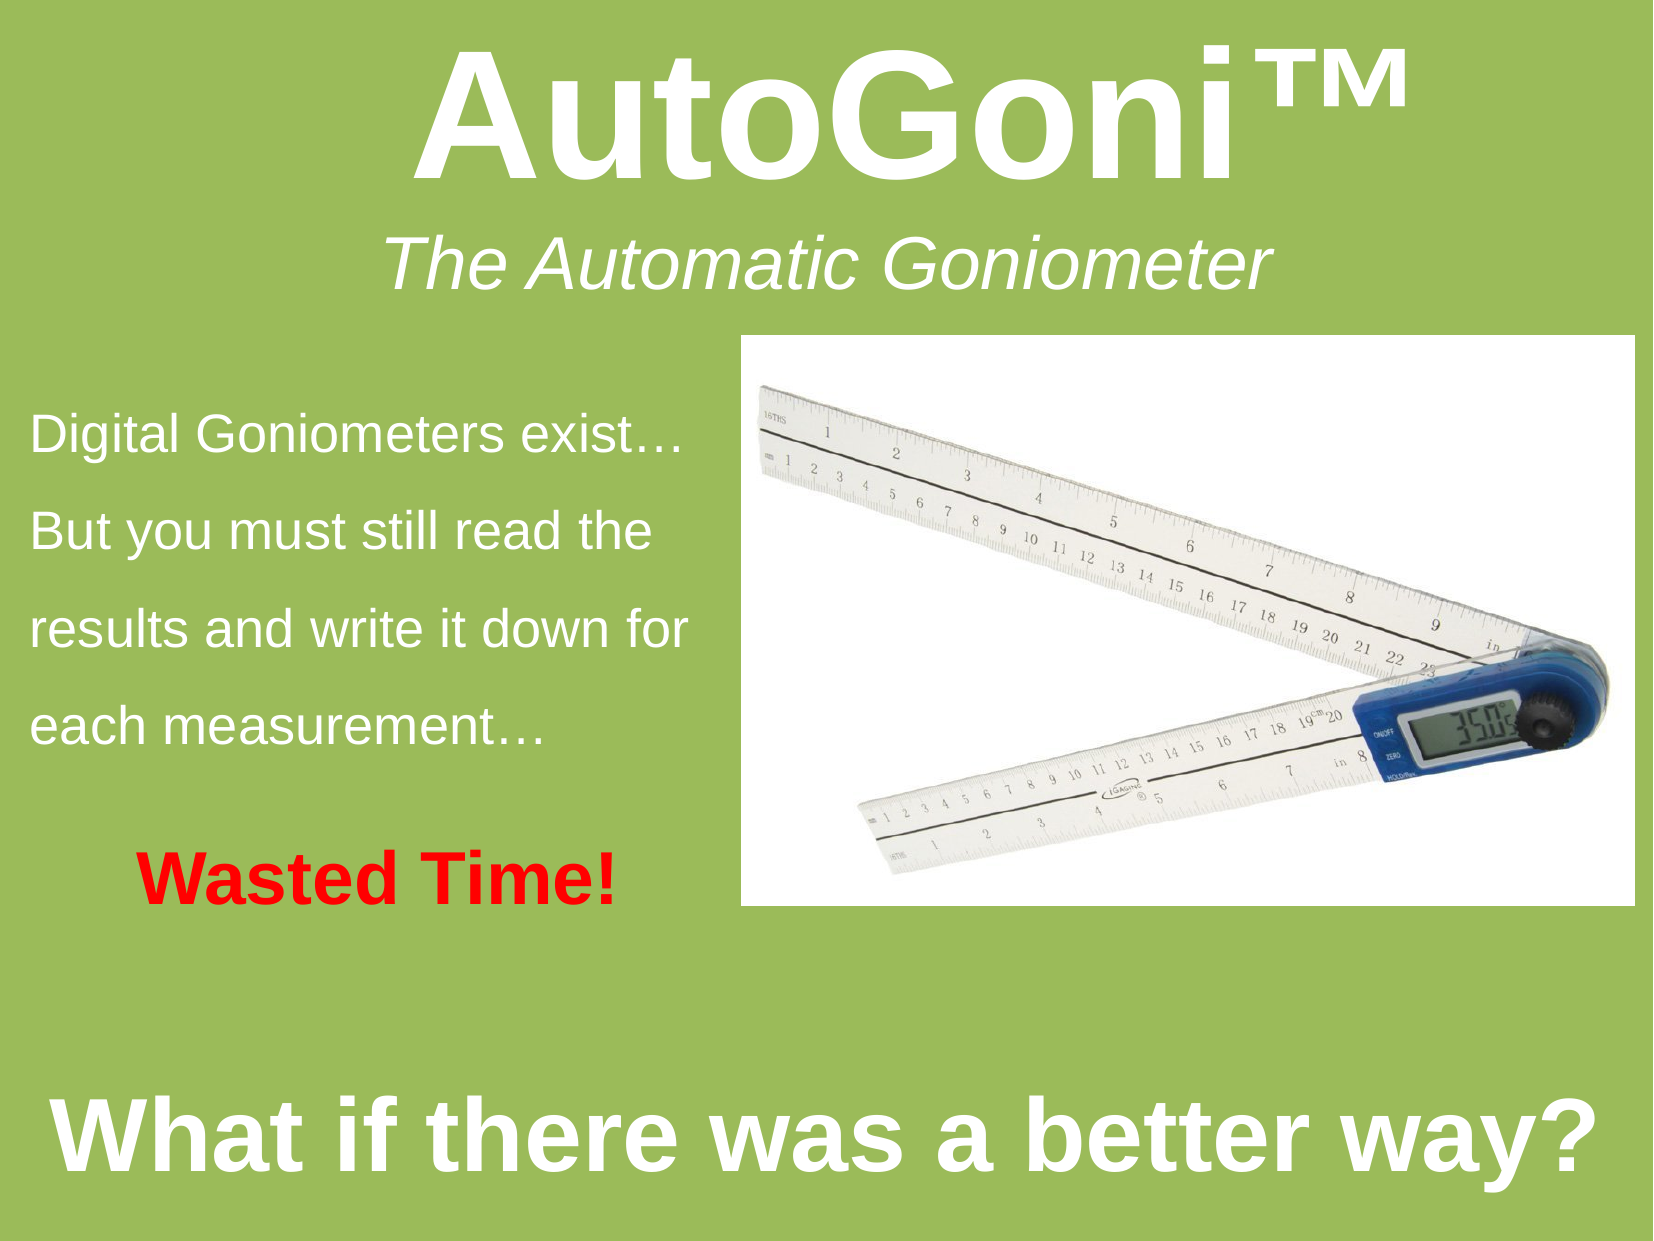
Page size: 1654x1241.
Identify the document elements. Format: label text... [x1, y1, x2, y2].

text_box ™ [1230, 0, 1443, 210]
text_box Wasted Time! [7, 798, 749, 906]
picture [741, 335, 1635, 906]
text_box What if there was a better way? [0, 997, 1654, 1241]
text_box AutoGoni The Automatic Goniometer [82, 0, 1571, 358]
text_box Digital Goniometers exist… But you must still read the results and write it down for each measurement… [14, 358, 741, 745]
